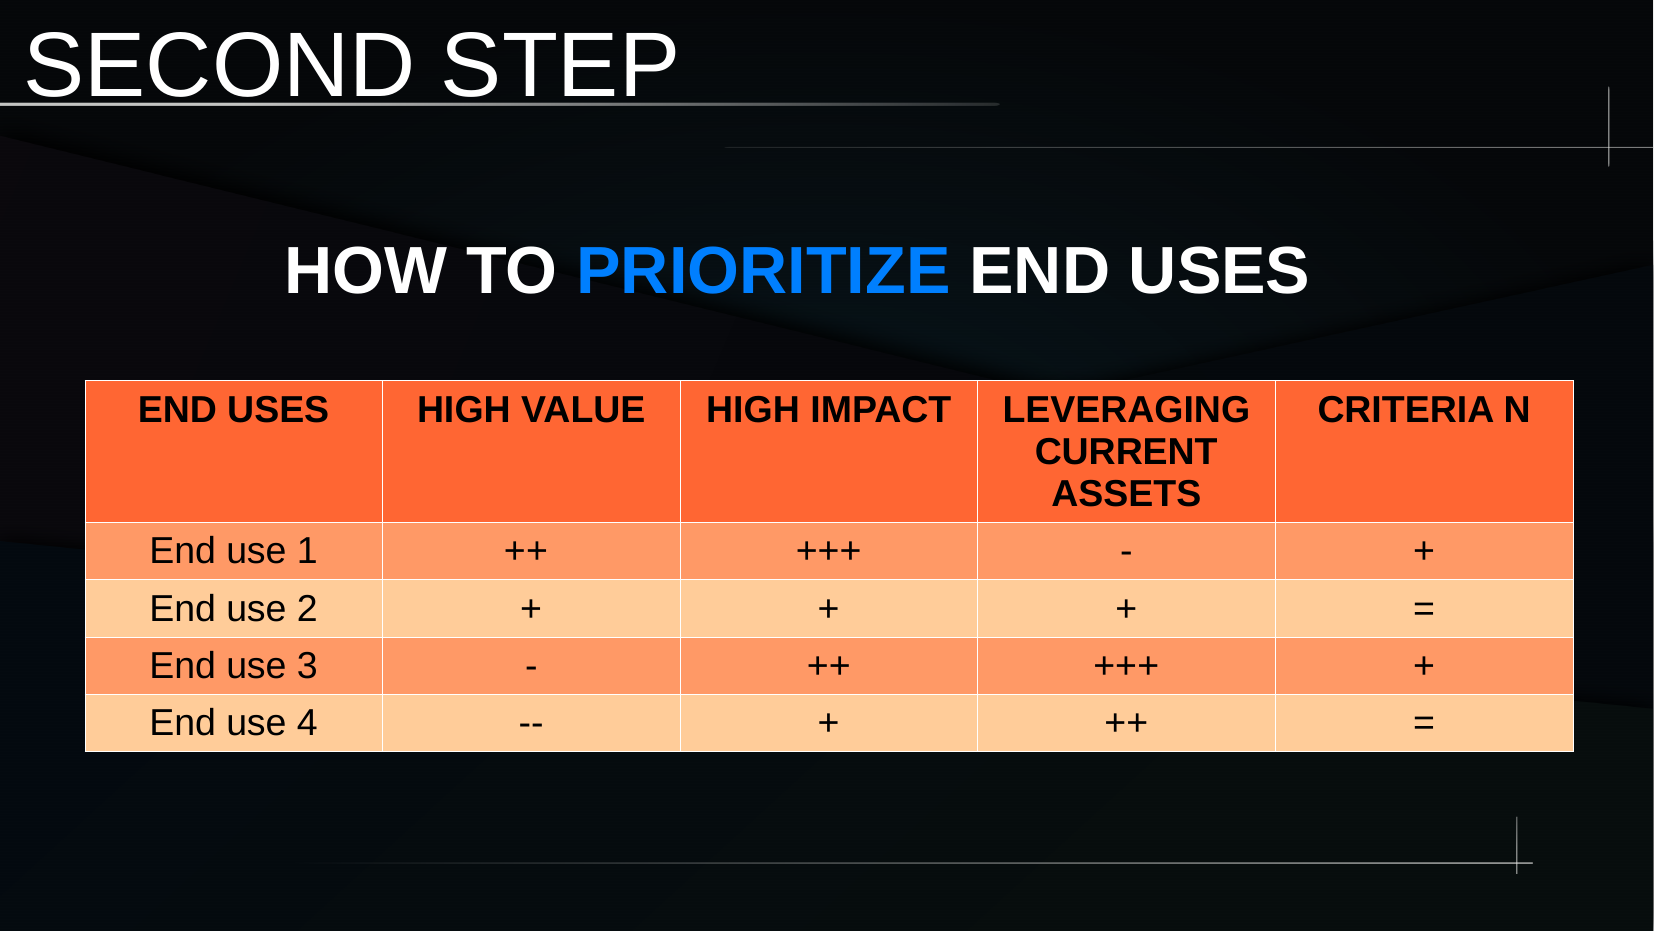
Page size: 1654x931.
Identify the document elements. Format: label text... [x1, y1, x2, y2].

table_cell + [681, 580, 977, 637]
table_cell +++ [978, 638, 1275, 694]
table_header HIGH VALUE [383, 381, 680, 522]
table_cell + [978, 580, 1275, 637]
table_cell ++ [383, 523, 680, 579]
table_cell + [681, 695, 977, 751]
table_cell ++ [681, 638, 977, 694]
table_cell End use 4 [86, 695, 382, 751]
table_cell = [1276, 695, 1573, 751]
table_cell - [978, 523, 1275, 579]
table_cell End use 3 [86, 638, 382, 694]
table_header LEVERAGING CURRENT ASSETS [978, 381, 1275, 522]
table_cell + [1276, 638, 1573, 694]
table_header HIGH IMPACT [681, 381, 977, 522]
title SECOND STEP [23, 11, 1589, 119]
table_header END USES [86, 381, 382, 522]
table_cell = [1276, 580, 1573, 637]
table_cell - [383, 638, 680, 694]
table_cell -- [383, 695, 680, 751]
text_box HOW TO PRIORITIZE END USES [270, 225, 1326, 316]
table_cell + [1276, 523, 1573, 579]
table_cell +++ [681, 523, 977, 579]
table_cell End use 1 [86, 523, 382, 579]
table_header CRITERIA N [1276, 381, 1573, 522]
picture [0, 0, 1654, 931]
table_cell ++ [978, 695, 1275, 751]
table_cell End use 2 [86, 580, 382, 637]
table_cell + [383, 580, 680, 637]
